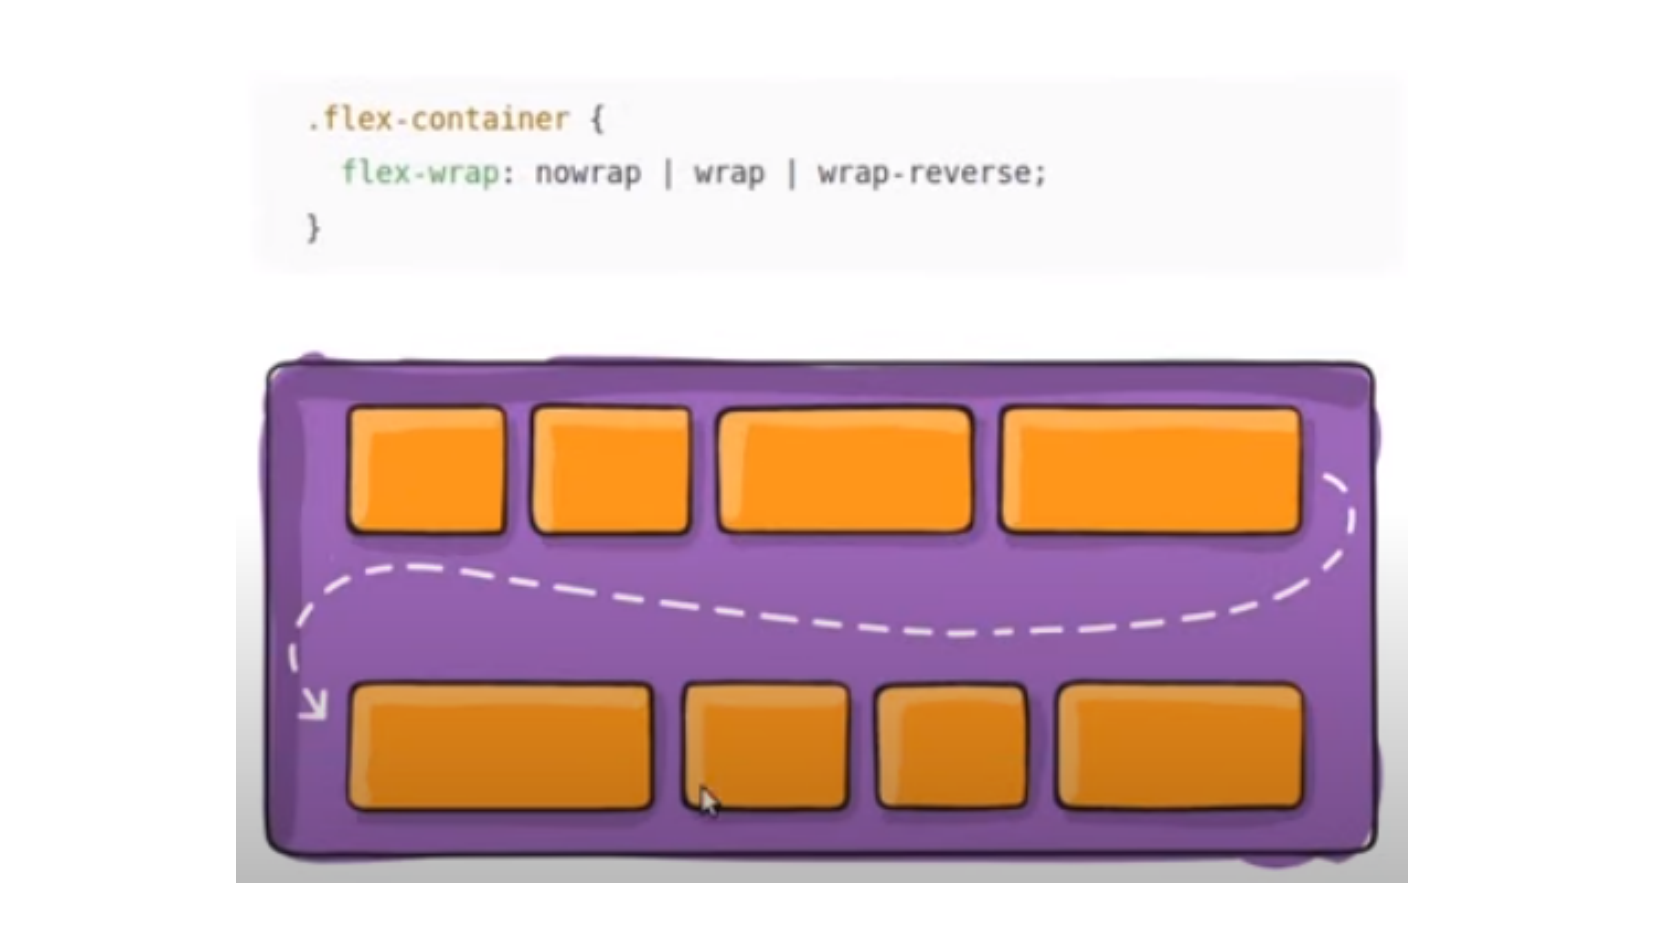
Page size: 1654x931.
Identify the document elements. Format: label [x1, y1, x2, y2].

picture [236, 70, 1408, 883]
